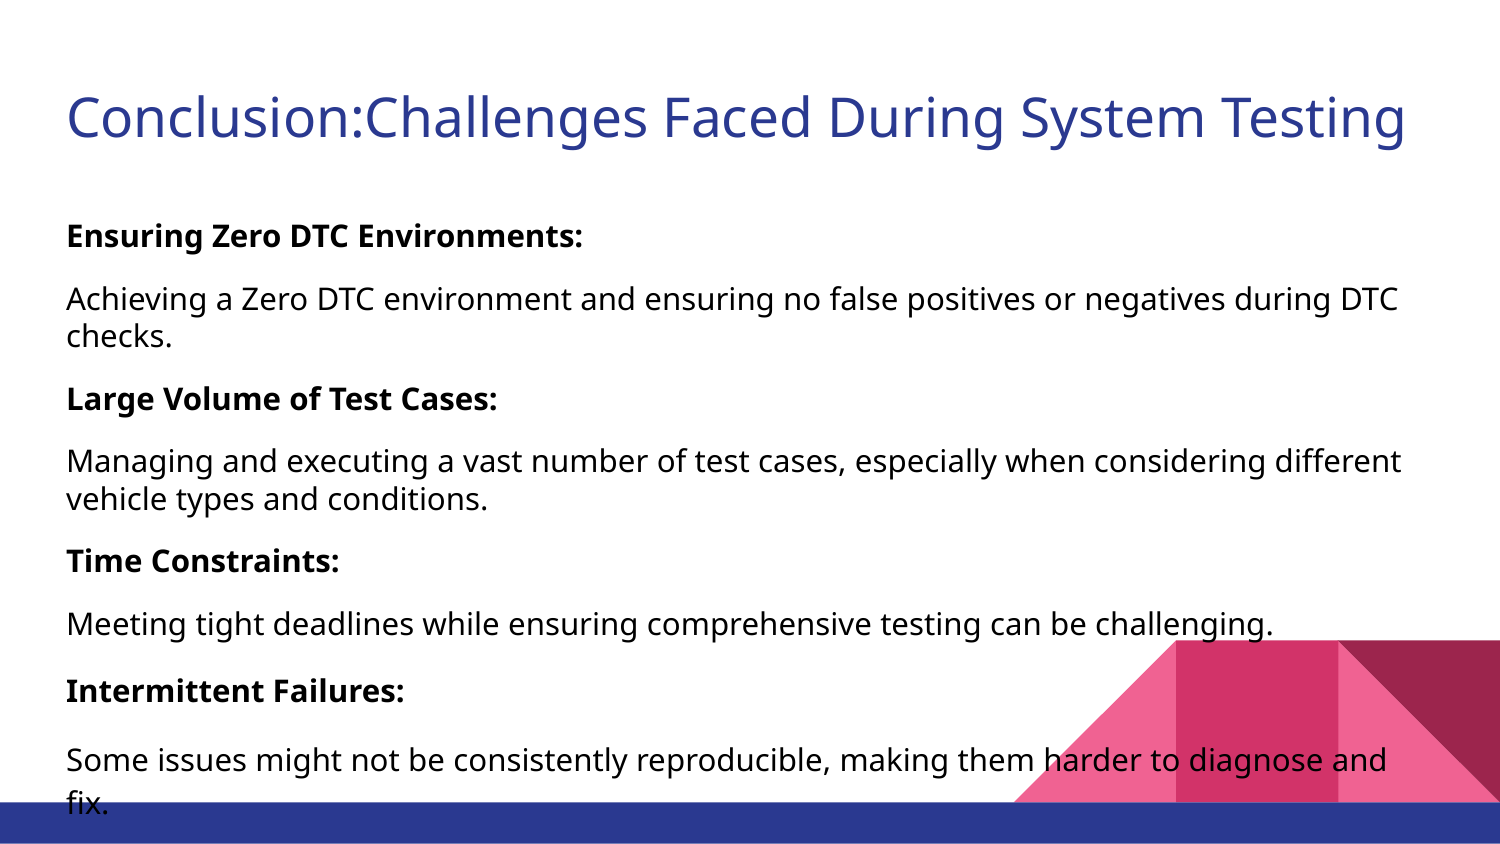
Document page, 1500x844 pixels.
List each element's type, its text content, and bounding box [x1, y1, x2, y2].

title Conclusion:Challenges Faced During System Testing [51, 67, 1449, 167]
list Ensuring Zero DTC Environments: Achieving a Zero DTC environment and ensuring no false positives or negatives during DTC checks. Large Volume of Test Cases: Managing and executing a vast number of test cases, especially when considering different vehicle types and conditions. Time Constraints: Meeting tight deadlines while ensuring comprehensive testing can be challenging. Intermittent Failures: Some issues might not be consistently reproducible, making them harder to diagnose and fix. [51, 201, 1449, 818]
